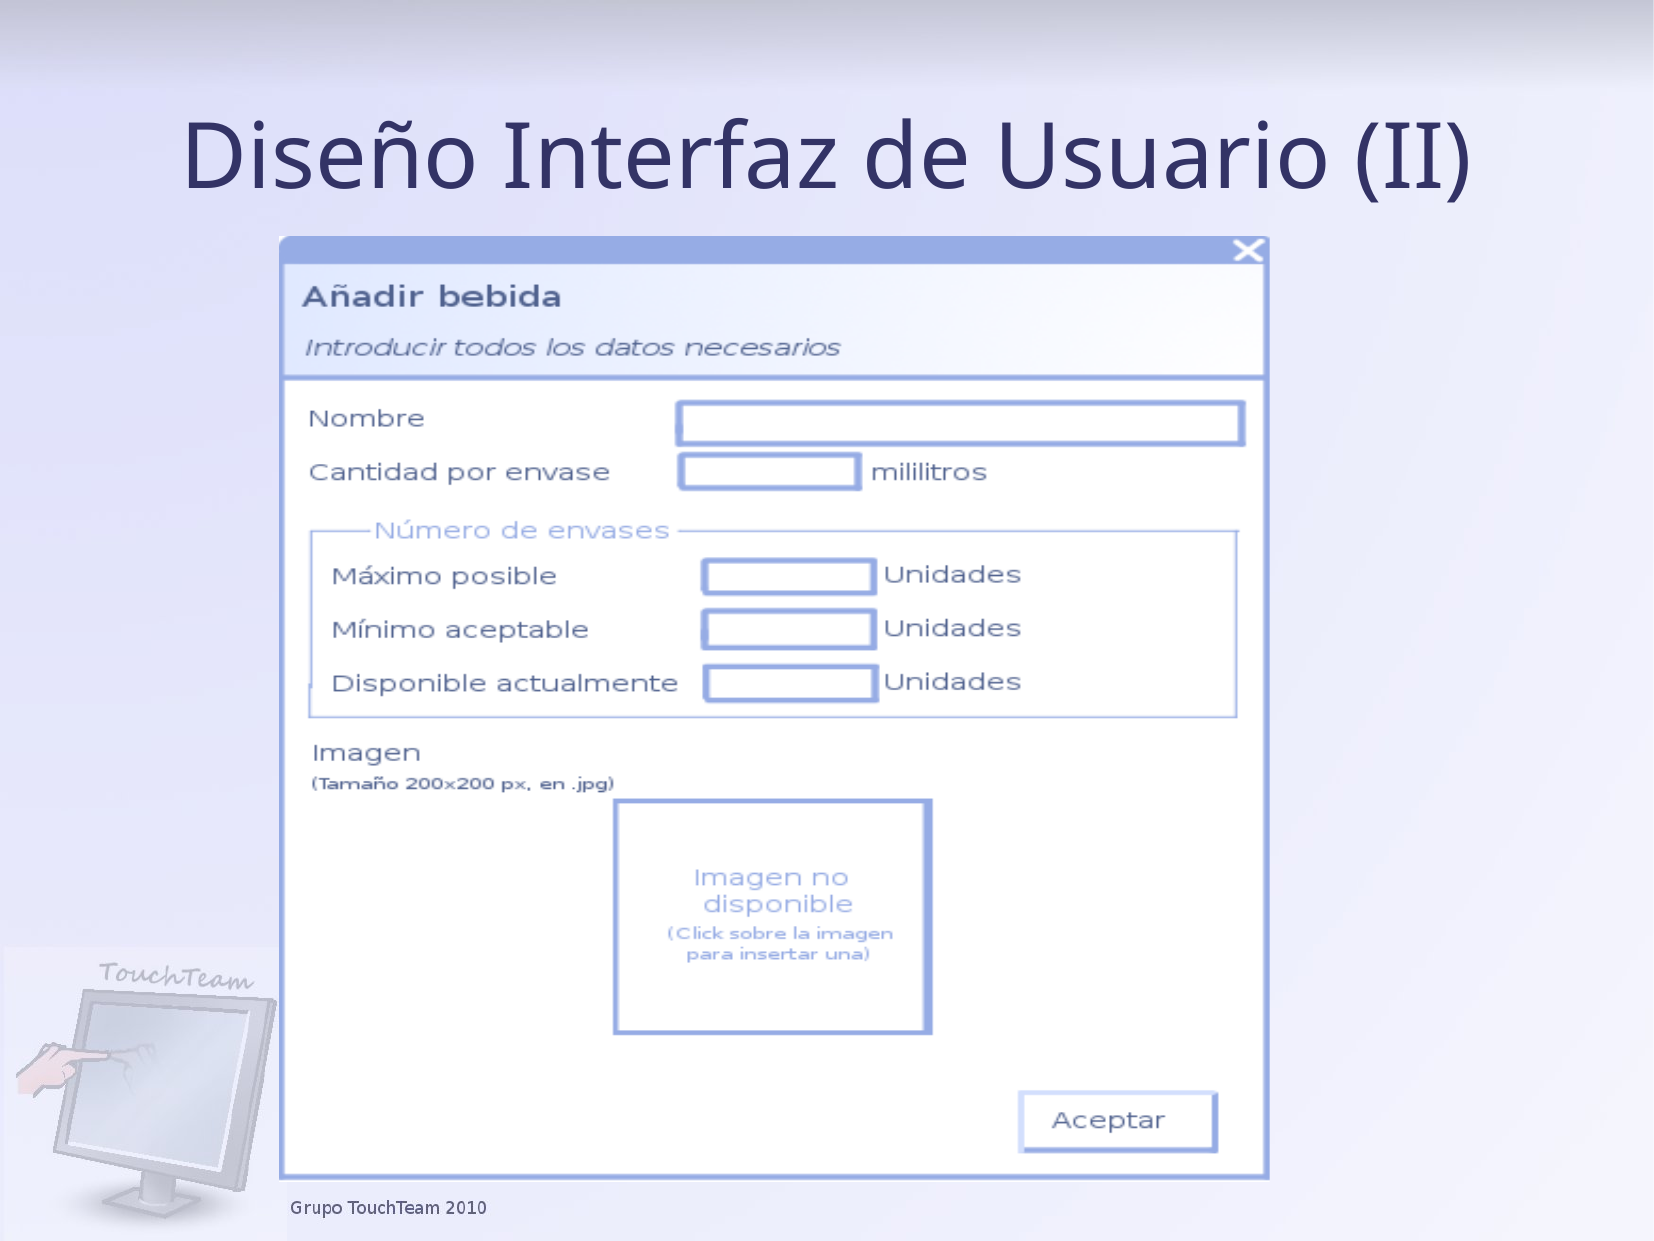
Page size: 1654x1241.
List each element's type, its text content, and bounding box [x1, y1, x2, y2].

picture [0, 0, 1654, 1241]
title Diseño Interfaz de Usuario (II) [82, 49, 1571, 257]
